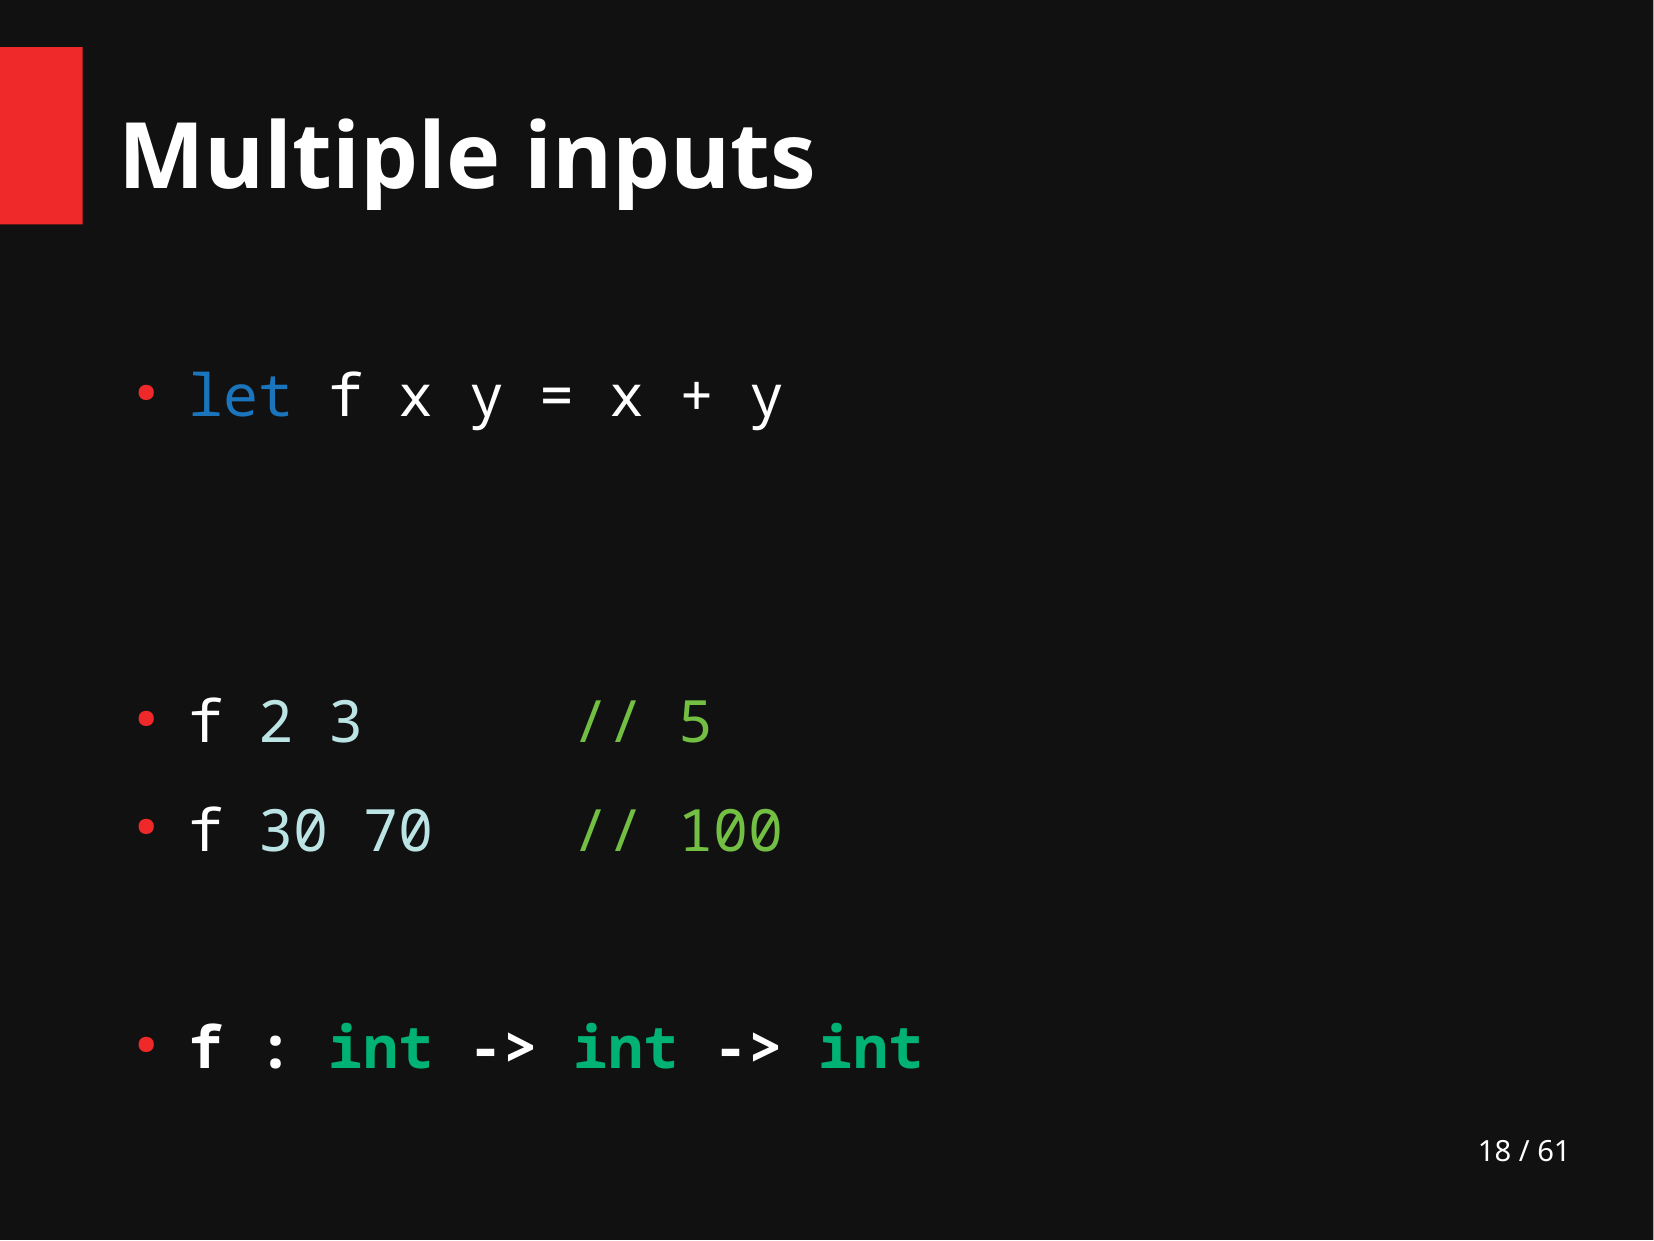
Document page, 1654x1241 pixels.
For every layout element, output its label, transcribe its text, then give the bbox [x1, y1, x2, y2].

title Multiple inputs [118, 49, 1571, 257]
list let f x y = x + y f 2 3 // 5 f 30 70 // 100 f : int -> int -> int [118, 354, 1536, 1074]
